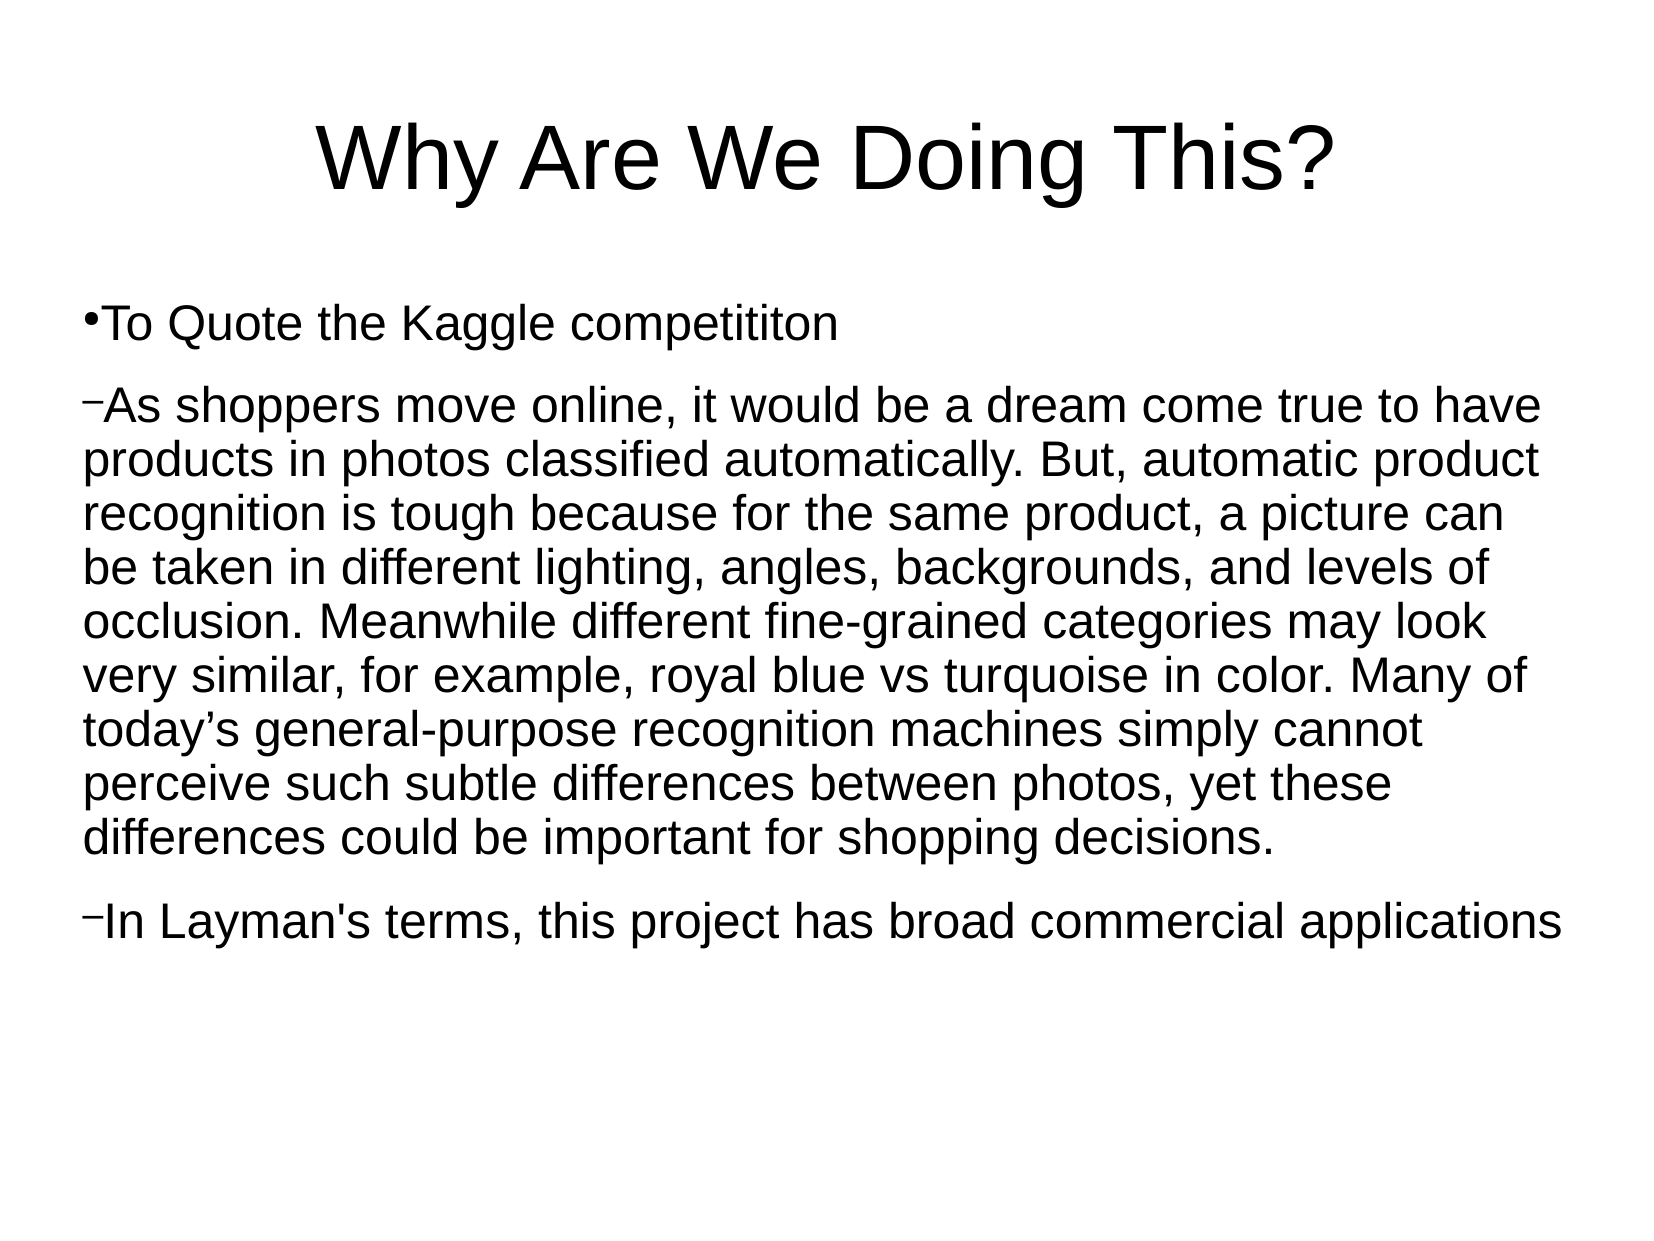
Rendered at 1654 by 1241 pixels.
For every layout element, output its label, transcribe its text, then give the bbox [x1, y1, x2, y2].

list To Quote the Kaggle competititon As shoppers move online, it would be a dream come true to have products in photos classified automatically. But, automatic product recognition is tough because for the same product, a picture can be taken in different lighting, angles, backgrounds, and levels of occlusion. Meanwhile different fine-grained categories may look very similar, for example, royal blue vs turquoise in color. Many of today’s general-purpose recognition machines simply cannot perceive such subtle differences between photos, yet these differences could be important for shopping decisions. In Layman's terms, this project has broad commercial applications [82, 290, 1571, 1109]
title Why Are We Doing This? [82, 49, 1571, 257]
